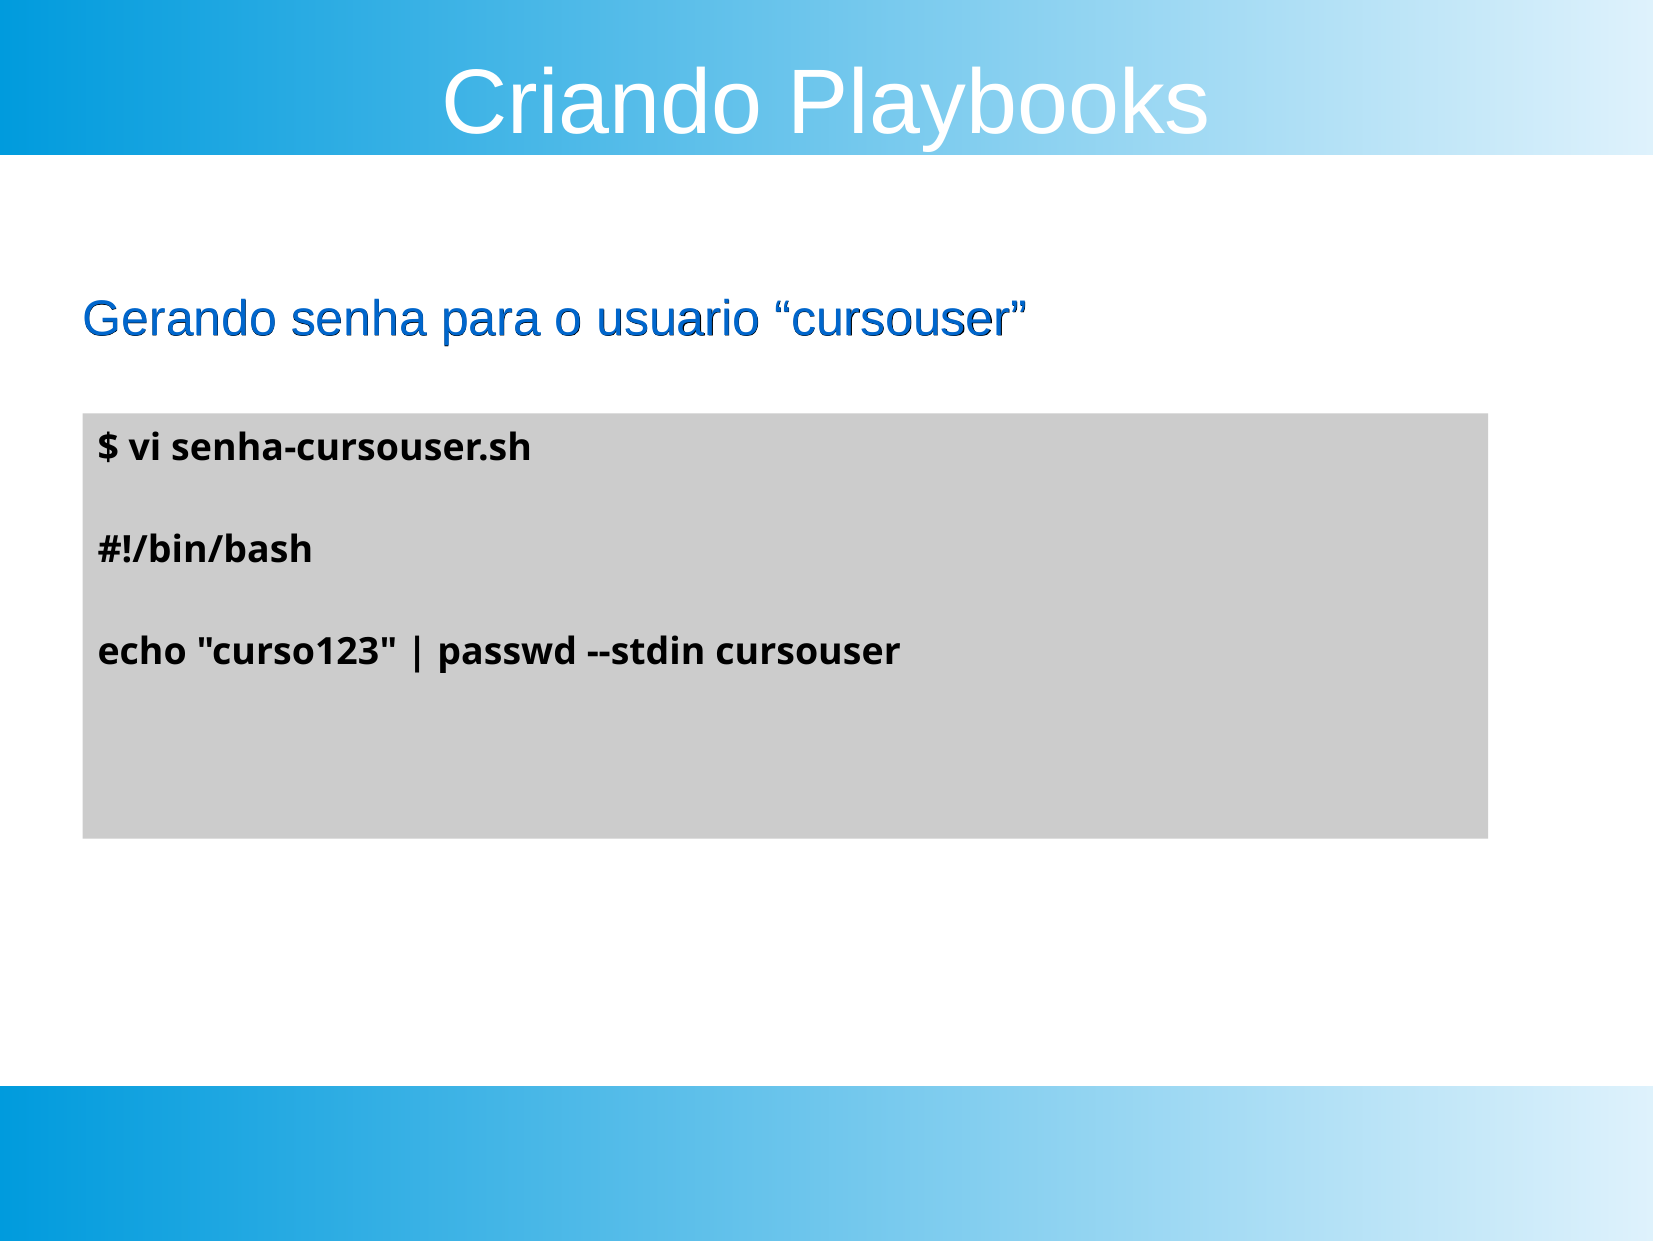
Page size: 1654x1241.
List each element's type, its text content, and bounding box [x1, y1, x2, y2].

list Gerando senha para o usuario “cursouser” [82, 290, 1571, 355]
text_box $ vi senha-cursouser.sh #!/bin/bash echo "curso123" | passwd --stdin cursouser [82, 413, 1489, 839]
title Criando Playbooks [82, 49, 1571, 155]
